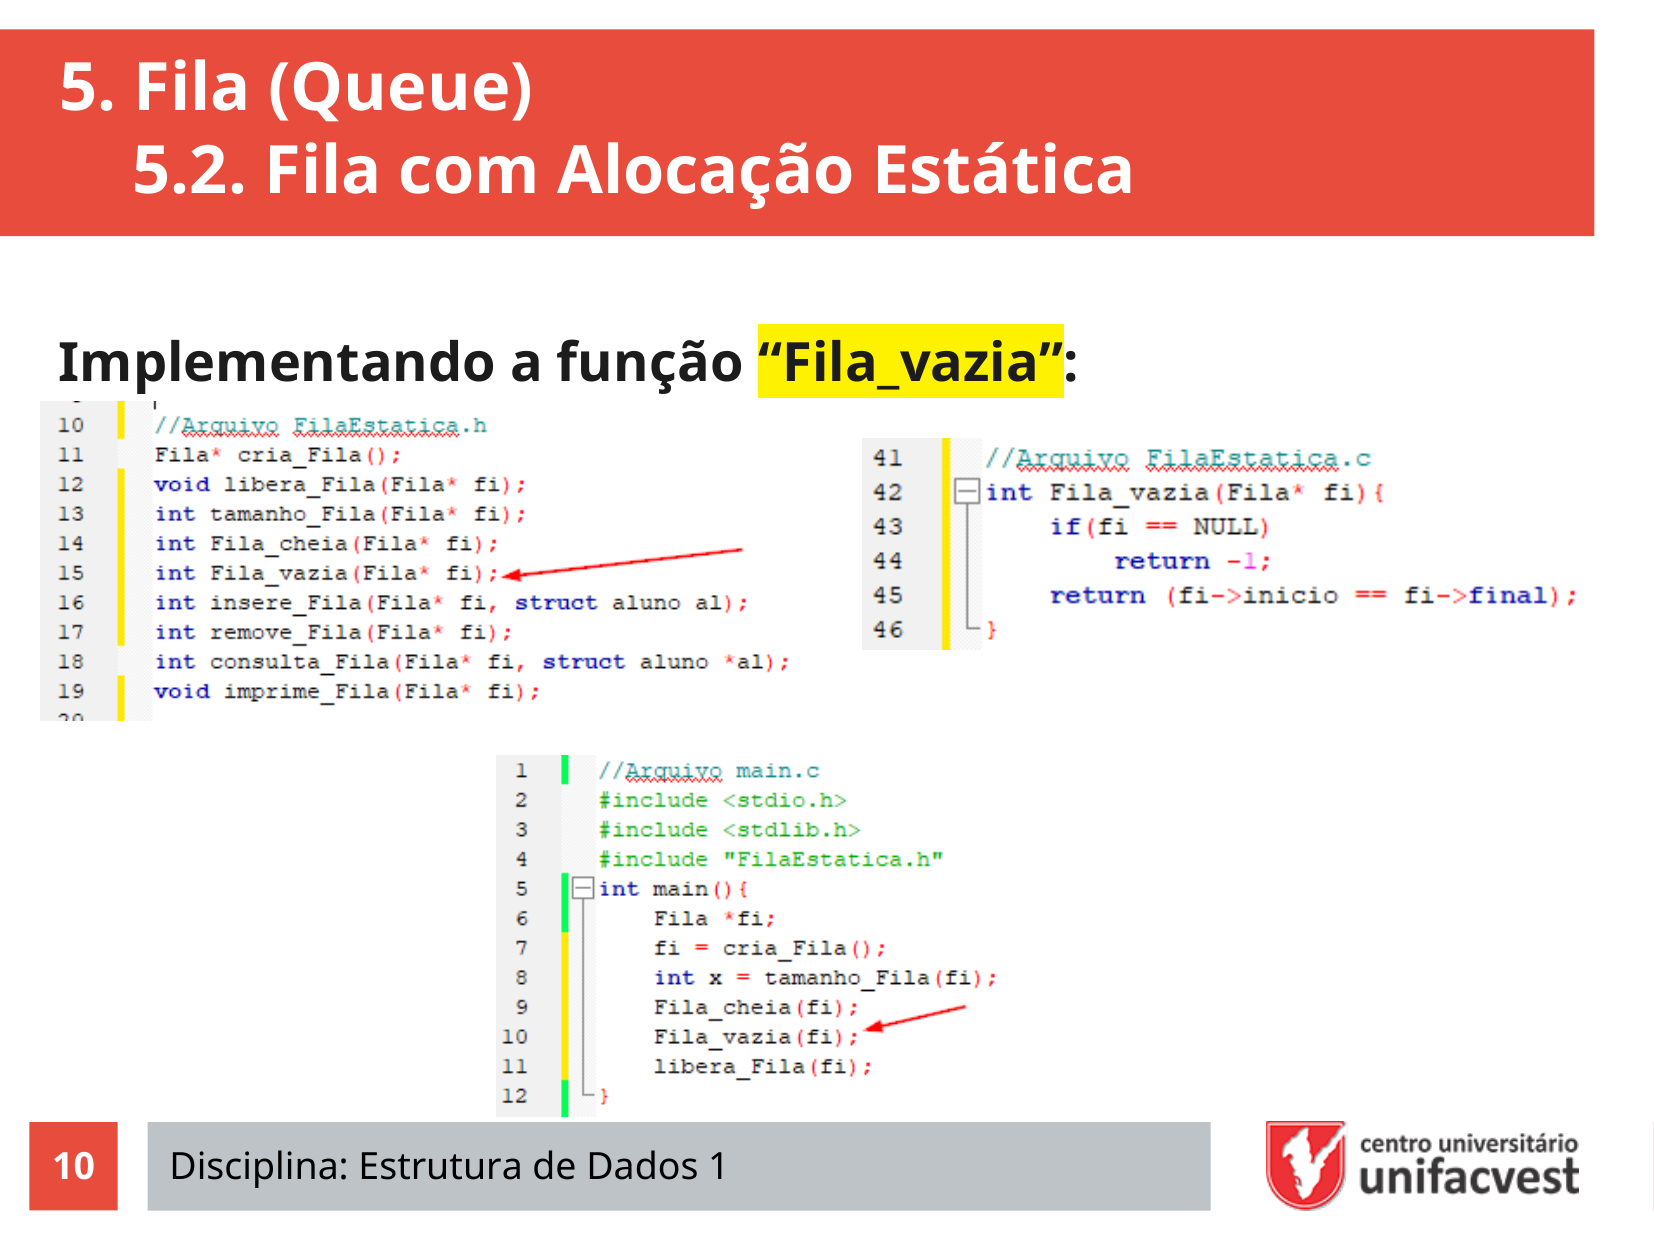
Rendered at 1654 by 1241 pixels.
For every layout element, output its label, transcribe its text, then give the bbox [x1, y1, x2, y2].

picture [40, 401, 815, 721]
title 5. Fila (Queue) 5.2. Fila com Alocação Estática [59, 59, 1595, 207]
text_box [1238, 1120, 1654, 1212]
list Implementando a função “Fila_vazia”: [59, 324, 1566, 1093]
picture [496, 755, 1071, 1117]
picture [1266, 1121, 1579, 1211]
picture [862, 438, 1585, 650]
text_box Disciplina: Estrutura de Dados 1 [154, 1132, 1205, 1196]
